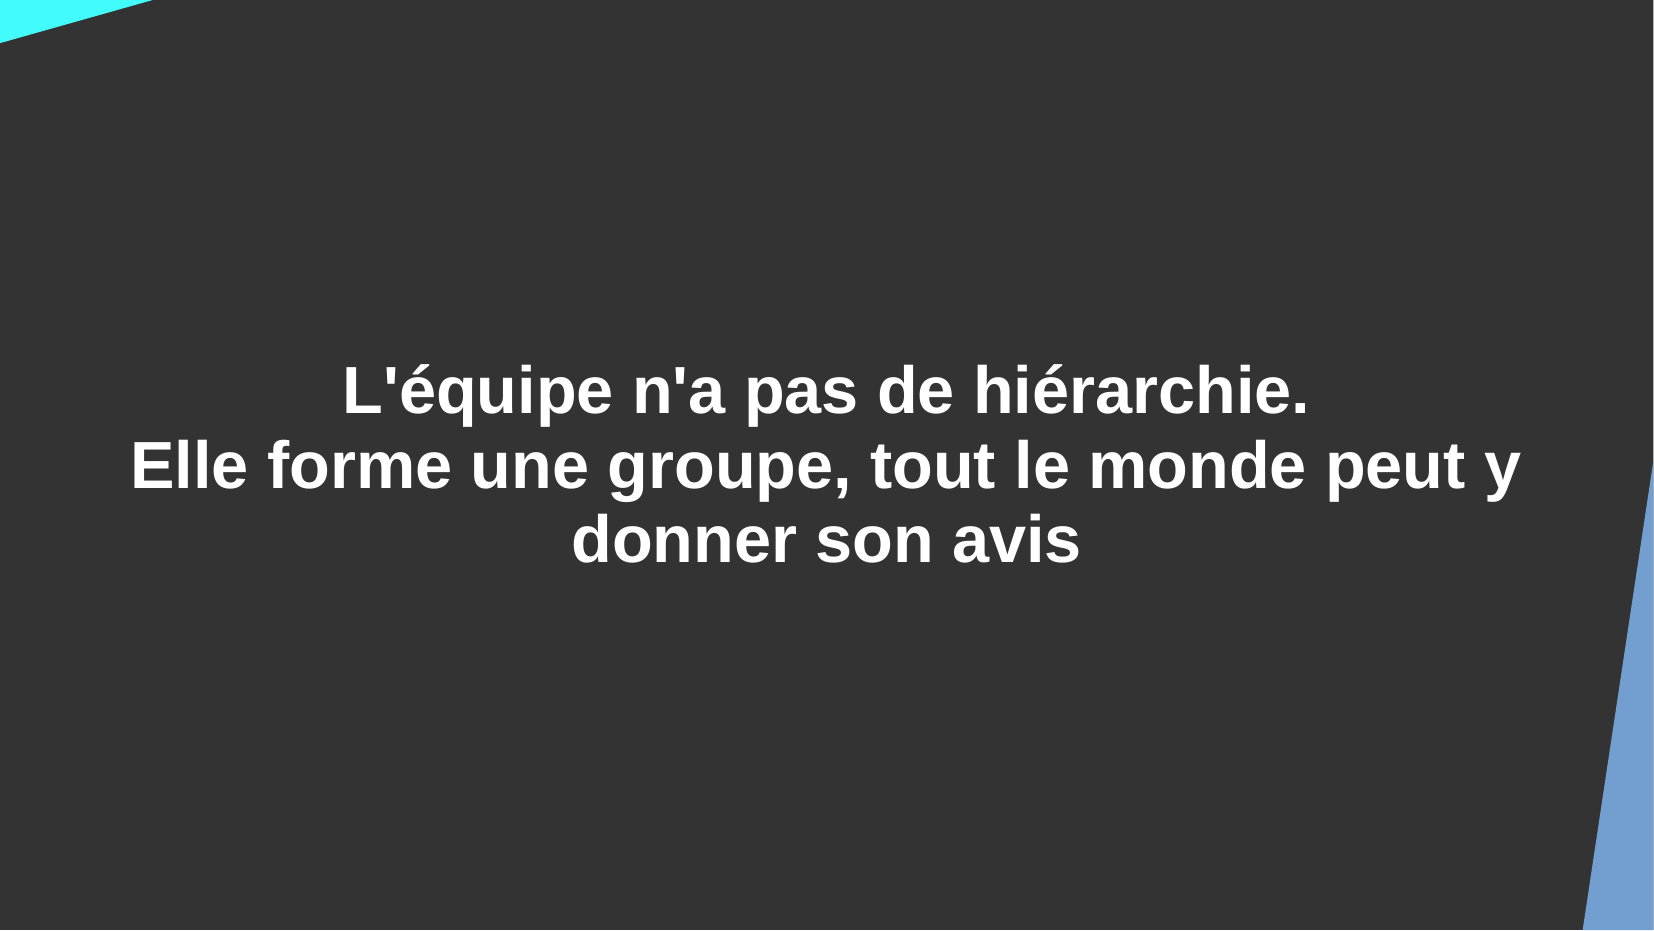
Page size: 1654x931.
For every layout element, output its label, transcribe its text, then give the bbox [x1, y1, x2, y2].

text_box [1582, 456, 1654, 931]
text_box [0, 0, 153, 44]
title L'équipe n'a pas de hiérarchie. Elle forme une groupe, tout le monde peut y donner son avis [31, 352, 1622, 578]
